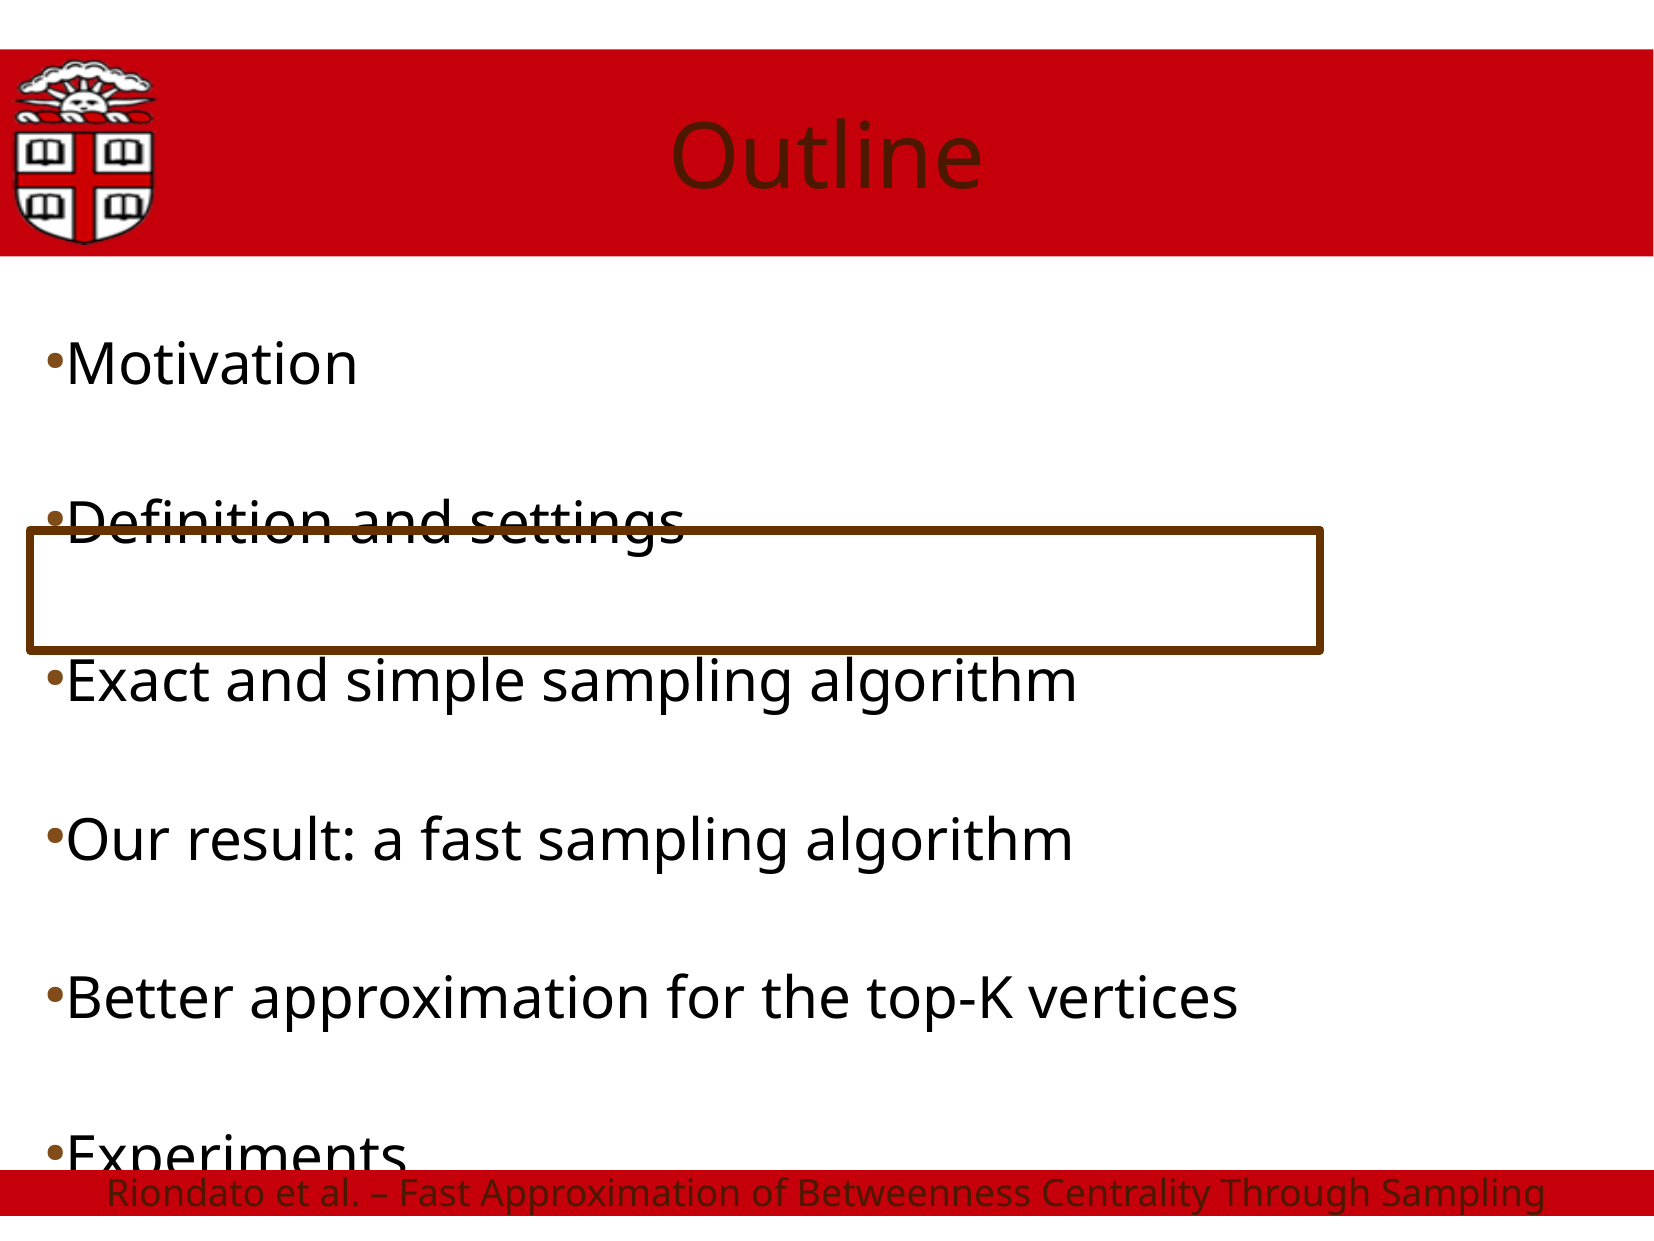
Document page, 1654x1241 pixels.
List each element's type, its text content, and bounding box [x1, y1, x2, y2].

title Outline [0, 49, 1654, 257]
text_box Motivation Definition and settings Exact and simple sampling algorithm Our result: a fast sampling algorithm Better approximation for the top-K vertices Experiments Conclusions [30, 315, 1621, 1126]
text_box Riondato et al. – Fast Approximation of Betweenness Centrality Through Sampling [0, 1170, 1654, 1216]
text_box Motivation Definition and settings Exact and simple sampling algorithm Our result: a fast sampling algorithm Better approximation for the top-K vertices Experiments Conclusions [34, 535, 1316, 646]
picture [11, 59, 158, 245]
